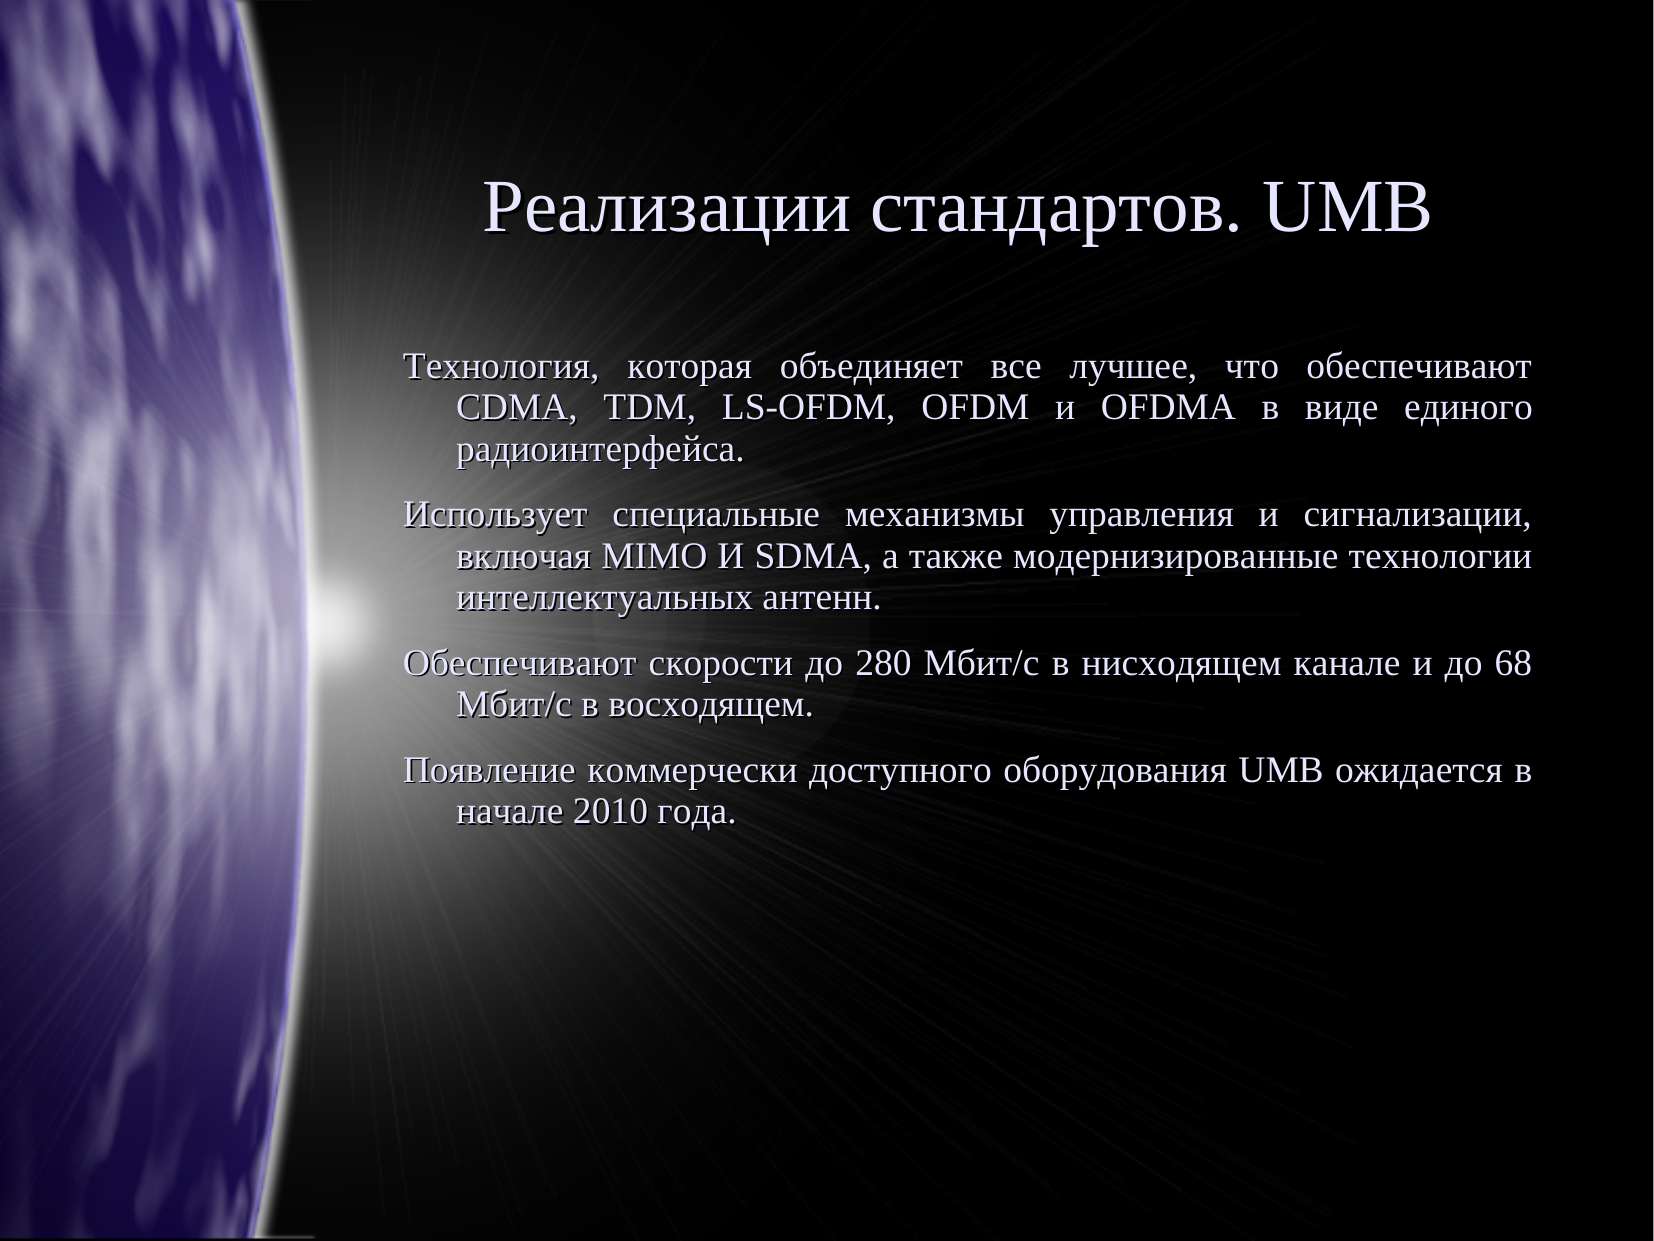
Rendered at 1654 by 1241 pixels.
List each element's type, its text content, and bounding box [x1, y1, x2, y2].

picture [0, 0, 1654, 1241]
title Реализации стандартов. UMB [383, 110, 1534, 303]
list Технология, которая объединяет все лучшее, что обеспечивают CDMA, TDM, LS-OFDM, OFDM и OFDMA в виде единого радиоинтерфейса. Использует специальные механизмы управления и сигнализации, включая MIMO И SDMA, а также модернизированные технологии интеллектуальных антенн. Обеспечивают скорости до 280 Мбит/с в нисходящем канале и до 68 Мбит/с в восходящем. Появление коммерчески доступного оборудования UMB ожидается в начале 2010 года. [385, 344, 1534, 1112]
